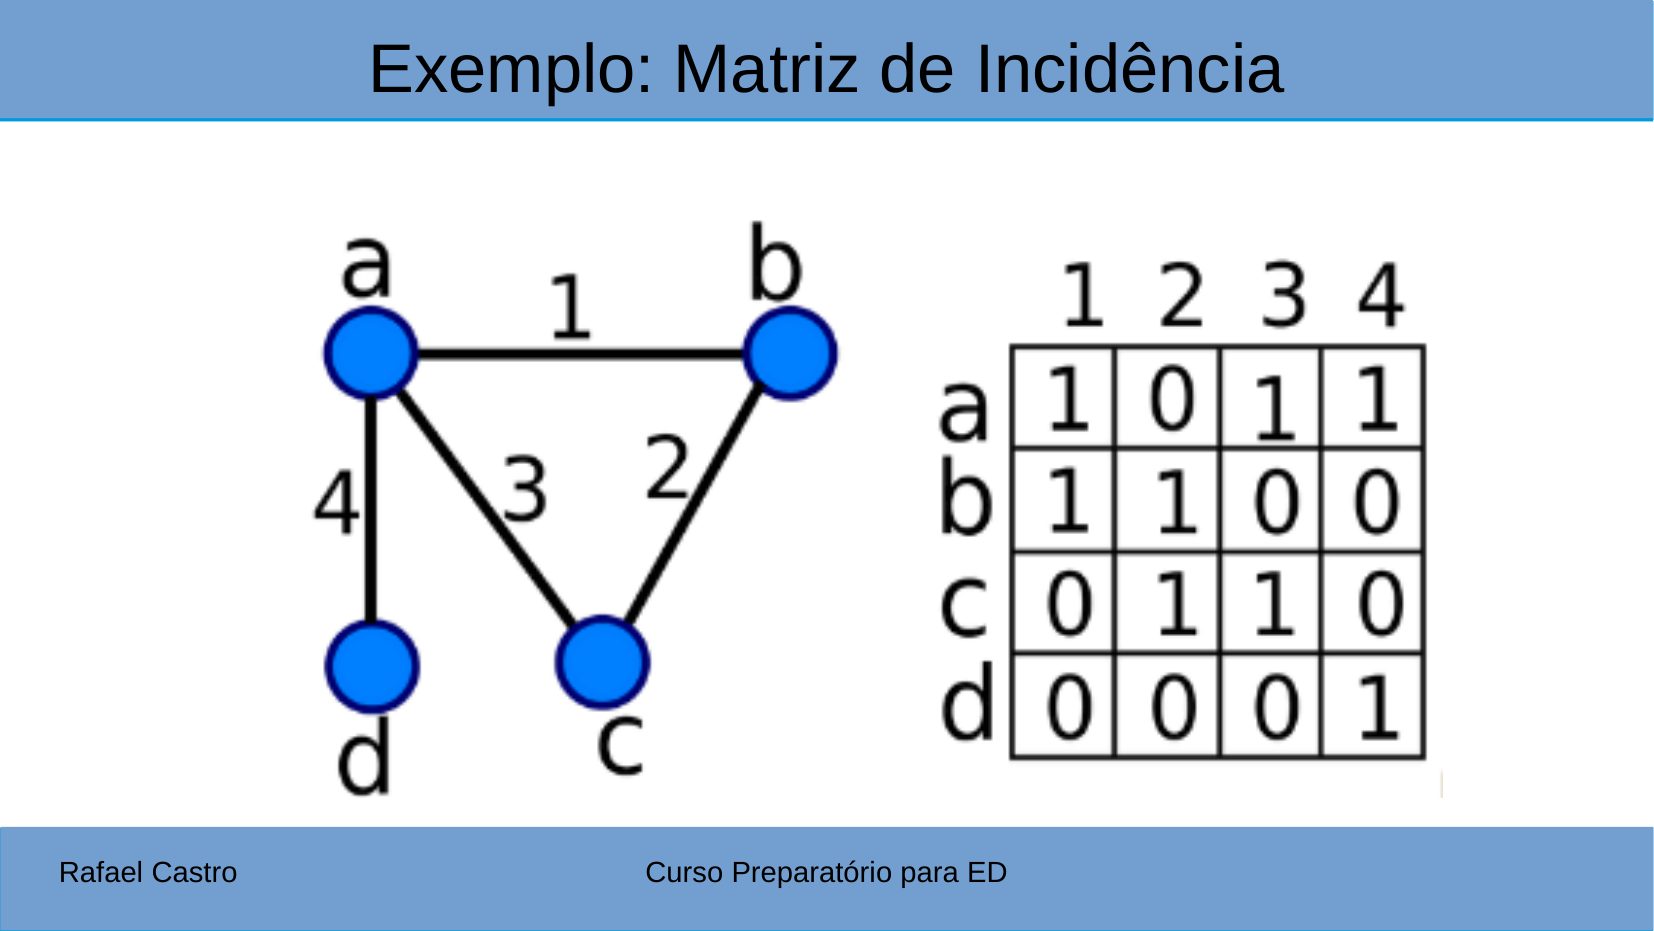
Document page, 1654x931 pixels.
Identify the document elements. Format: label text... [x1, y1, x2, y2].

picture [295, 177, 1443, 798]
title Exemplo: Matriz de Incidência [59, 29, 1595, 108]
